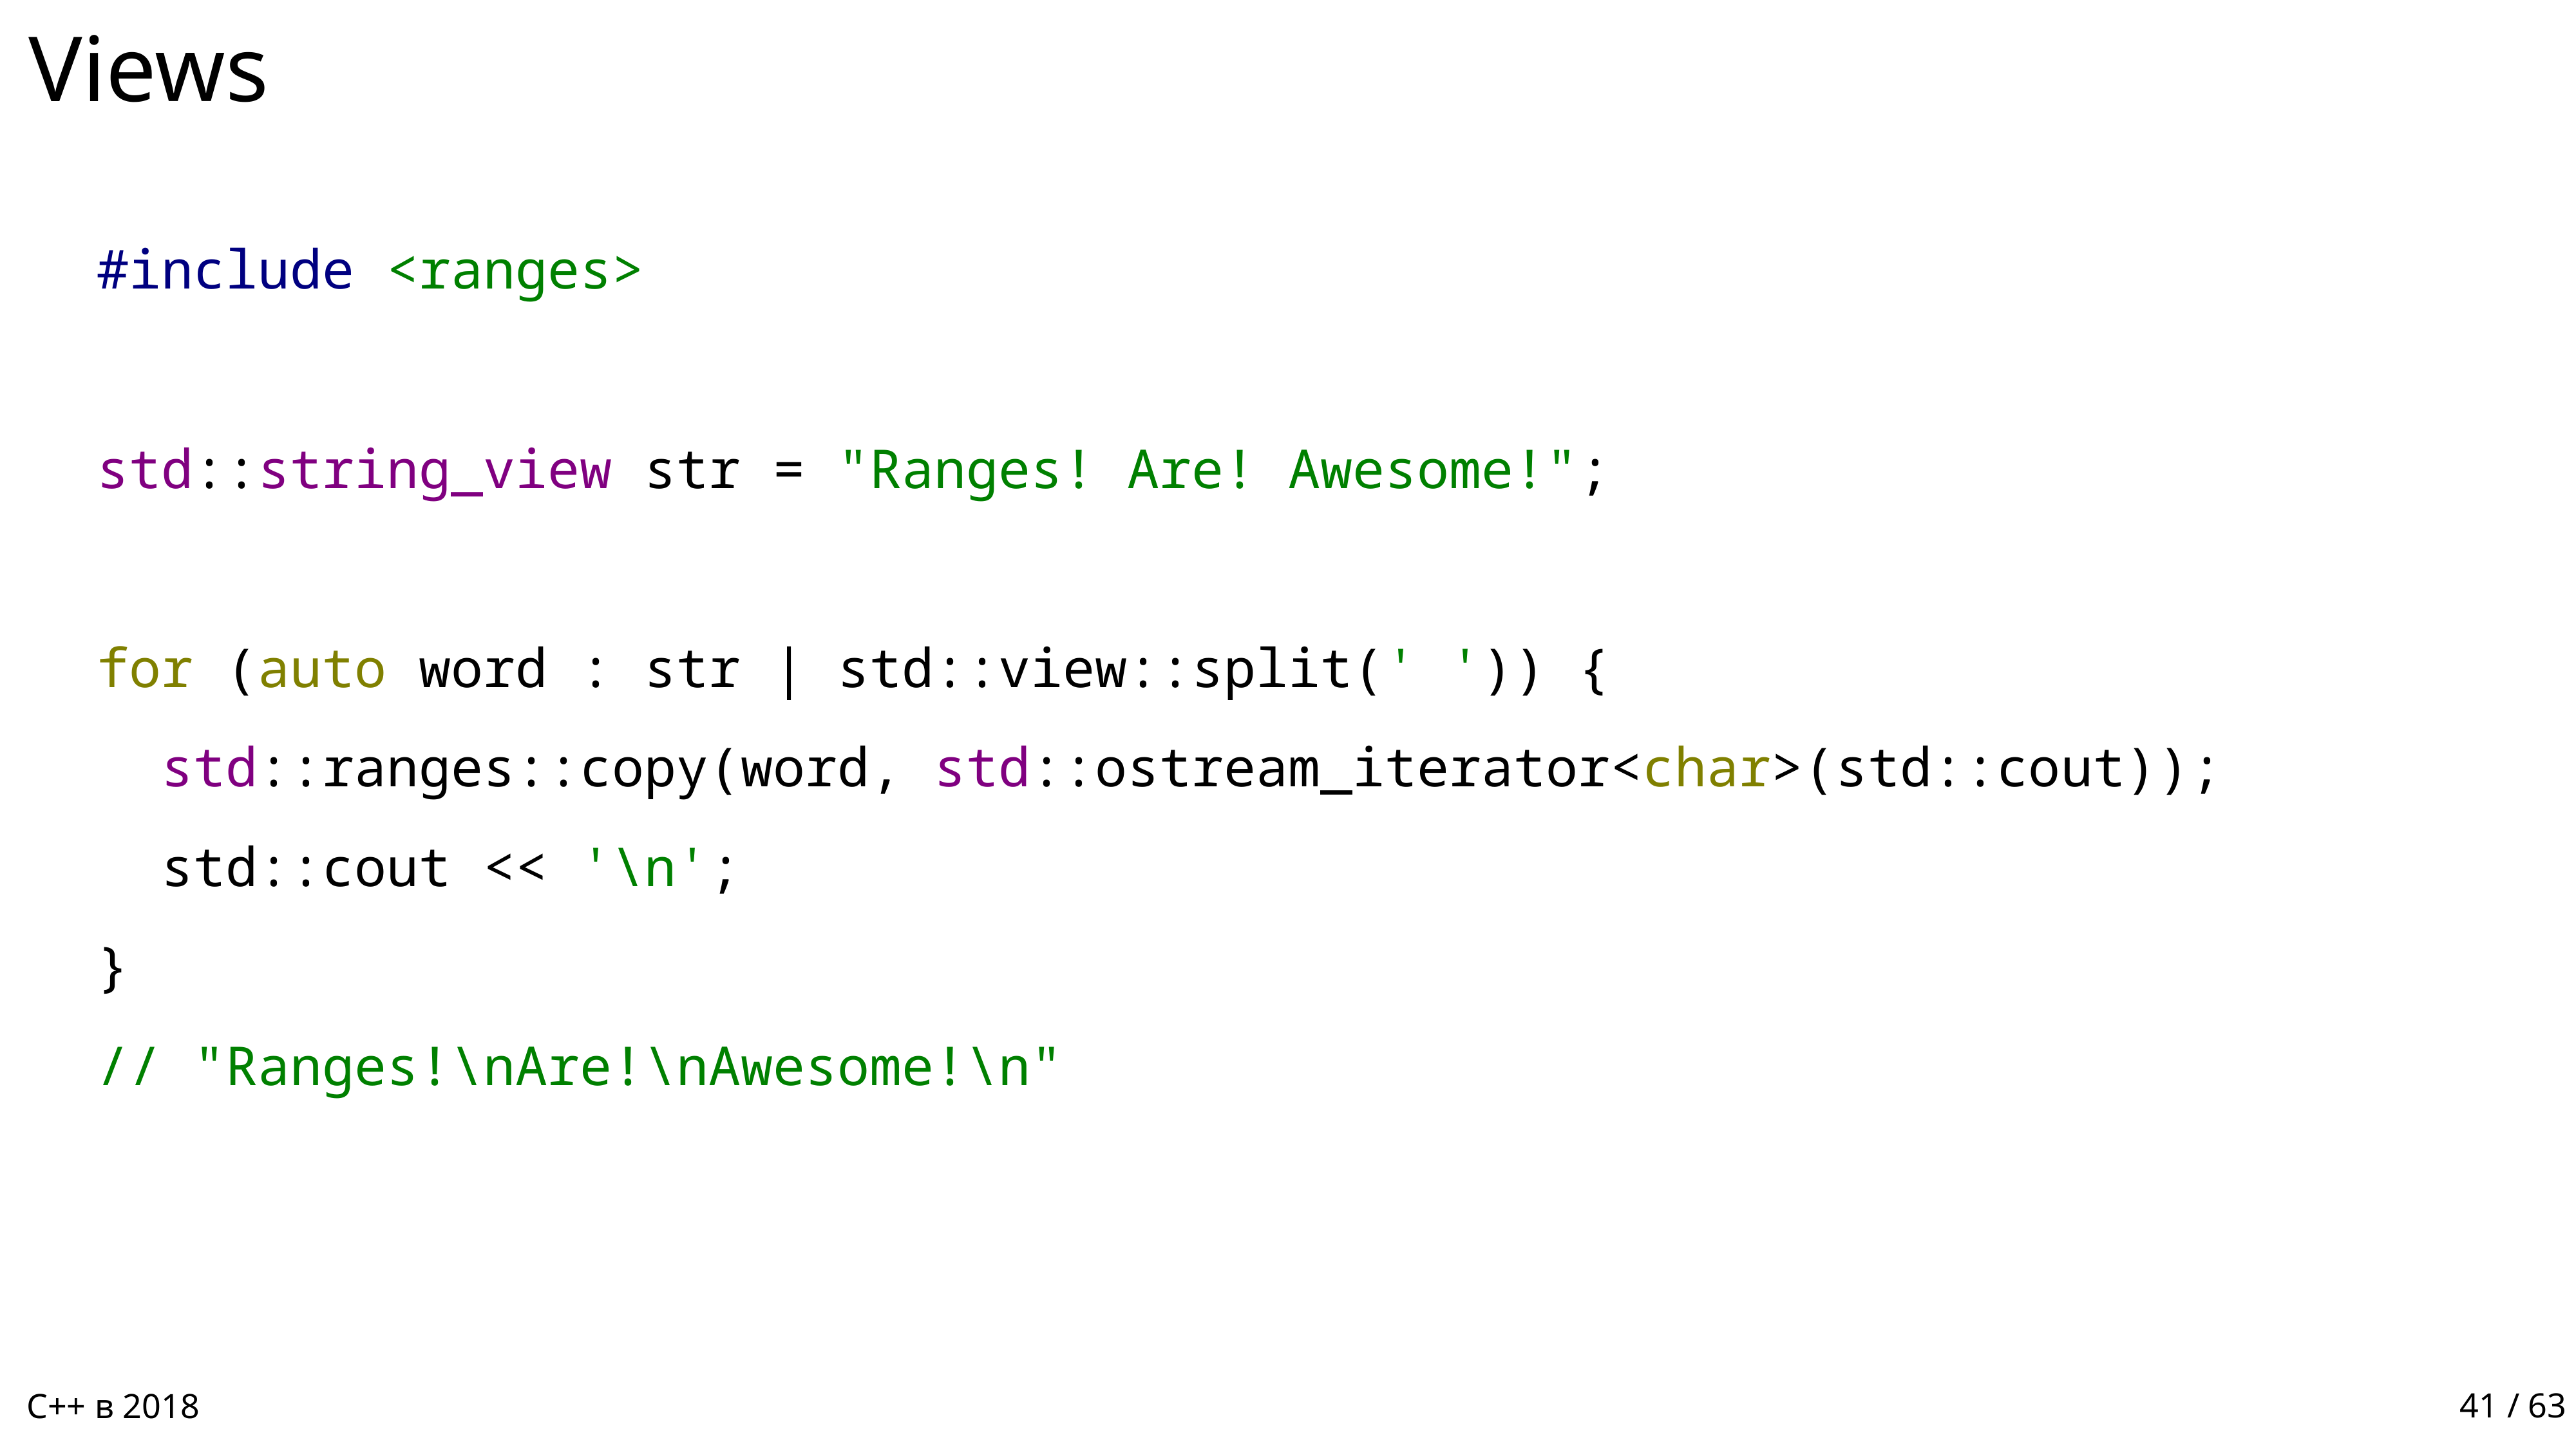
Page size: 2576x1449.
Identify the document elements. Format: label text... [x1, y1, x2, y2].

title Views [19, 19, 2551, 155]
list #include <ranges> std::string_view str = "Ranges! Are! Awesome!"; for (auto word : str | std::view::split(' ')) { std::ranges::copy(word, std::ostream_iterator<char>(std::cout)); std::cout << '\n'; } // "Ranges!\nAre!\nAwesome!\n" [87, 214, 2551, 1382]
list C++ в 2018 [17, 1376, 1114, 1431]
list <number> / 63 [1479, 1376, 2576, 1431]
